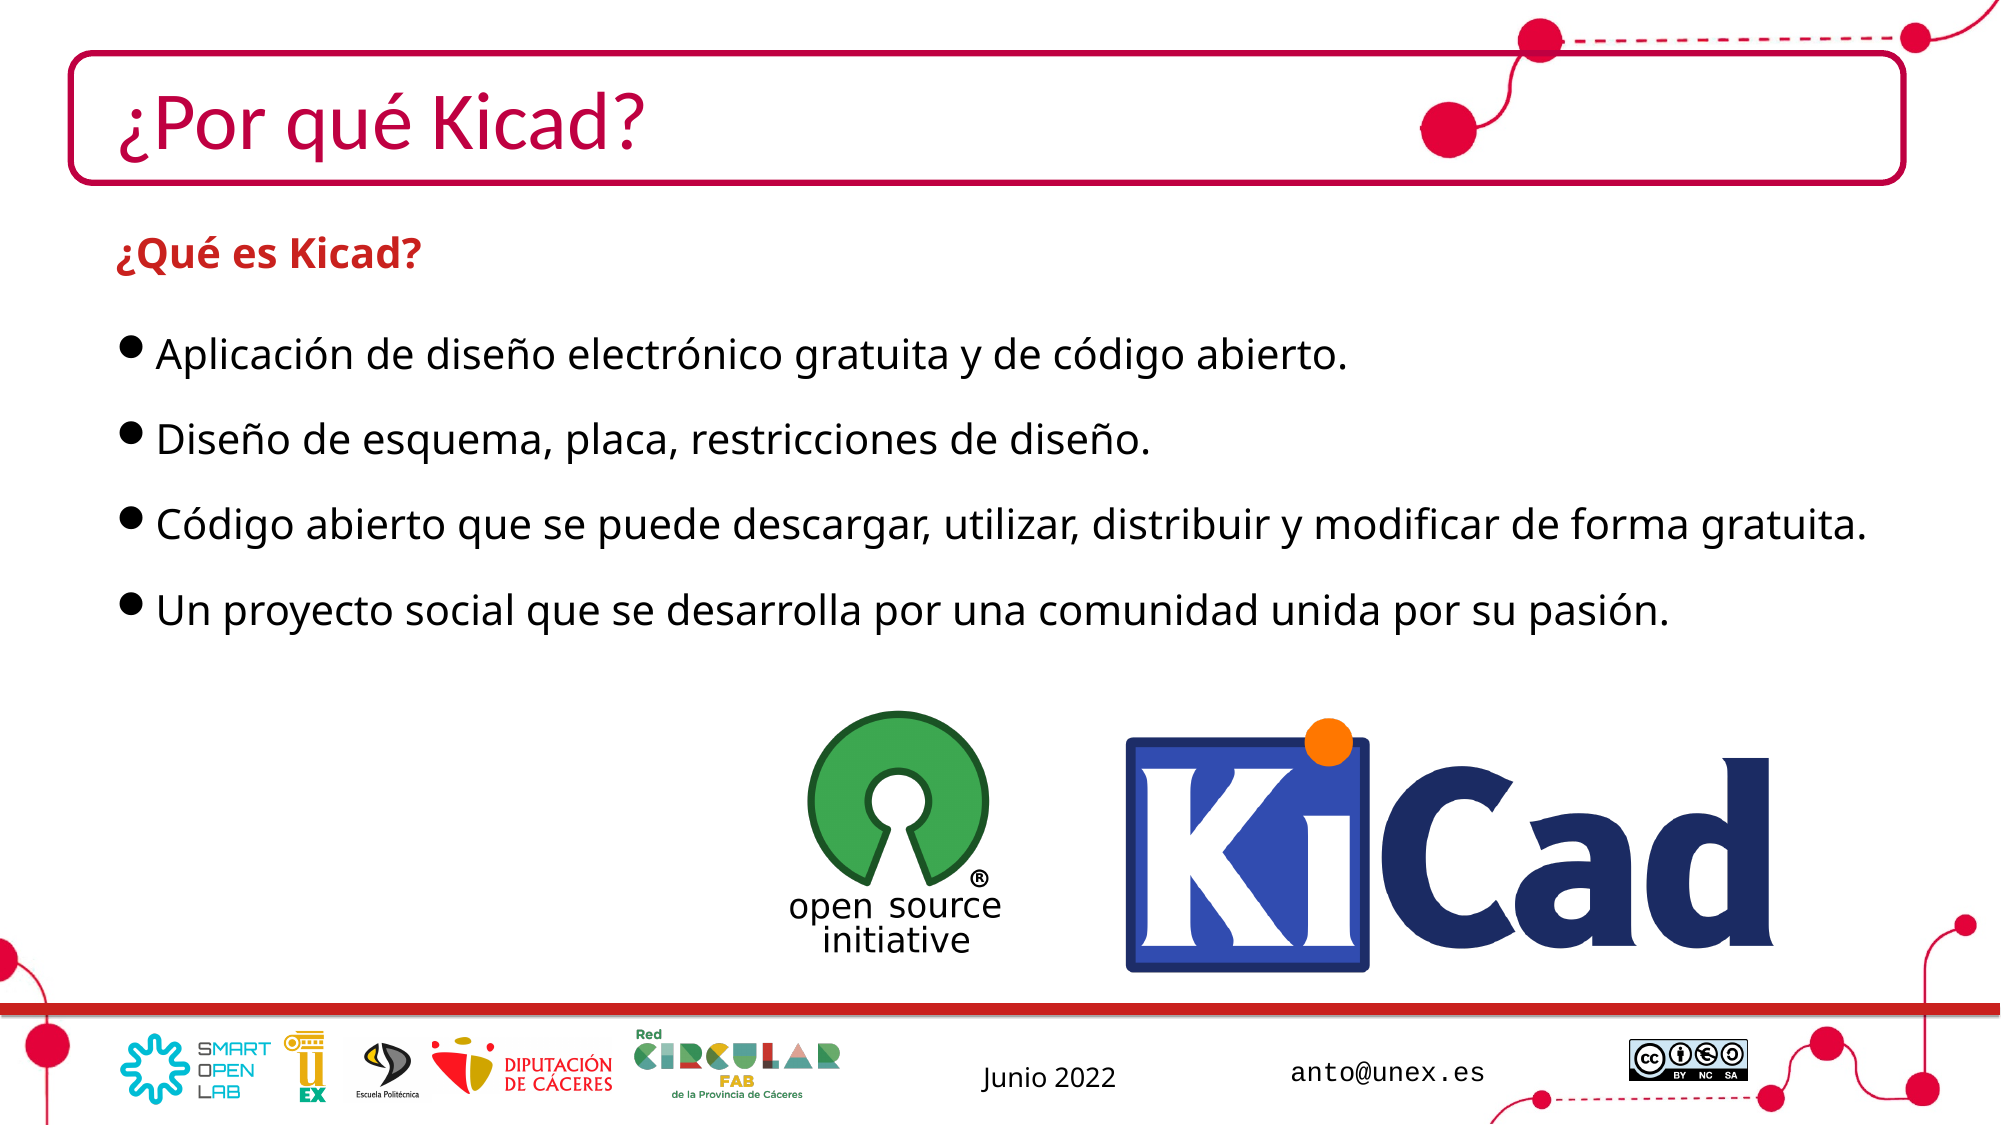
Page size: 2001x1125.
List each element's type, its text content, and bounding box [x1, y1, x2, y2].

picture [1629, 1039, 1748, 1081]
picture [343, 1037, 612, 1103]
text_box ¿Por qué Kicad? [101, 70, 1900, 176]
picture [634, 1029, 840, 1098]
picture [779, 677, 1011, 1004]
text_box ¿Por qué Kicad? [1903, 70, 1916, 176]
picture [276, 1022, 335, 1111]
picture [1110, 705, 1784, 981]
picture [118, 1031, 273, 1107]
text_box ¿Qué es Kicad? Aplicación de diseño electrónico gratuita y de código abierto. Diseño de esquema, placa, restricciones de diseño. Código abierto que se puede descargar, utilizar, distribuir y modificar de forma gratuita. Un proyecto social que se desarrolla por una comunidad unida por su pasión. [101, 219, 1916, 940]
